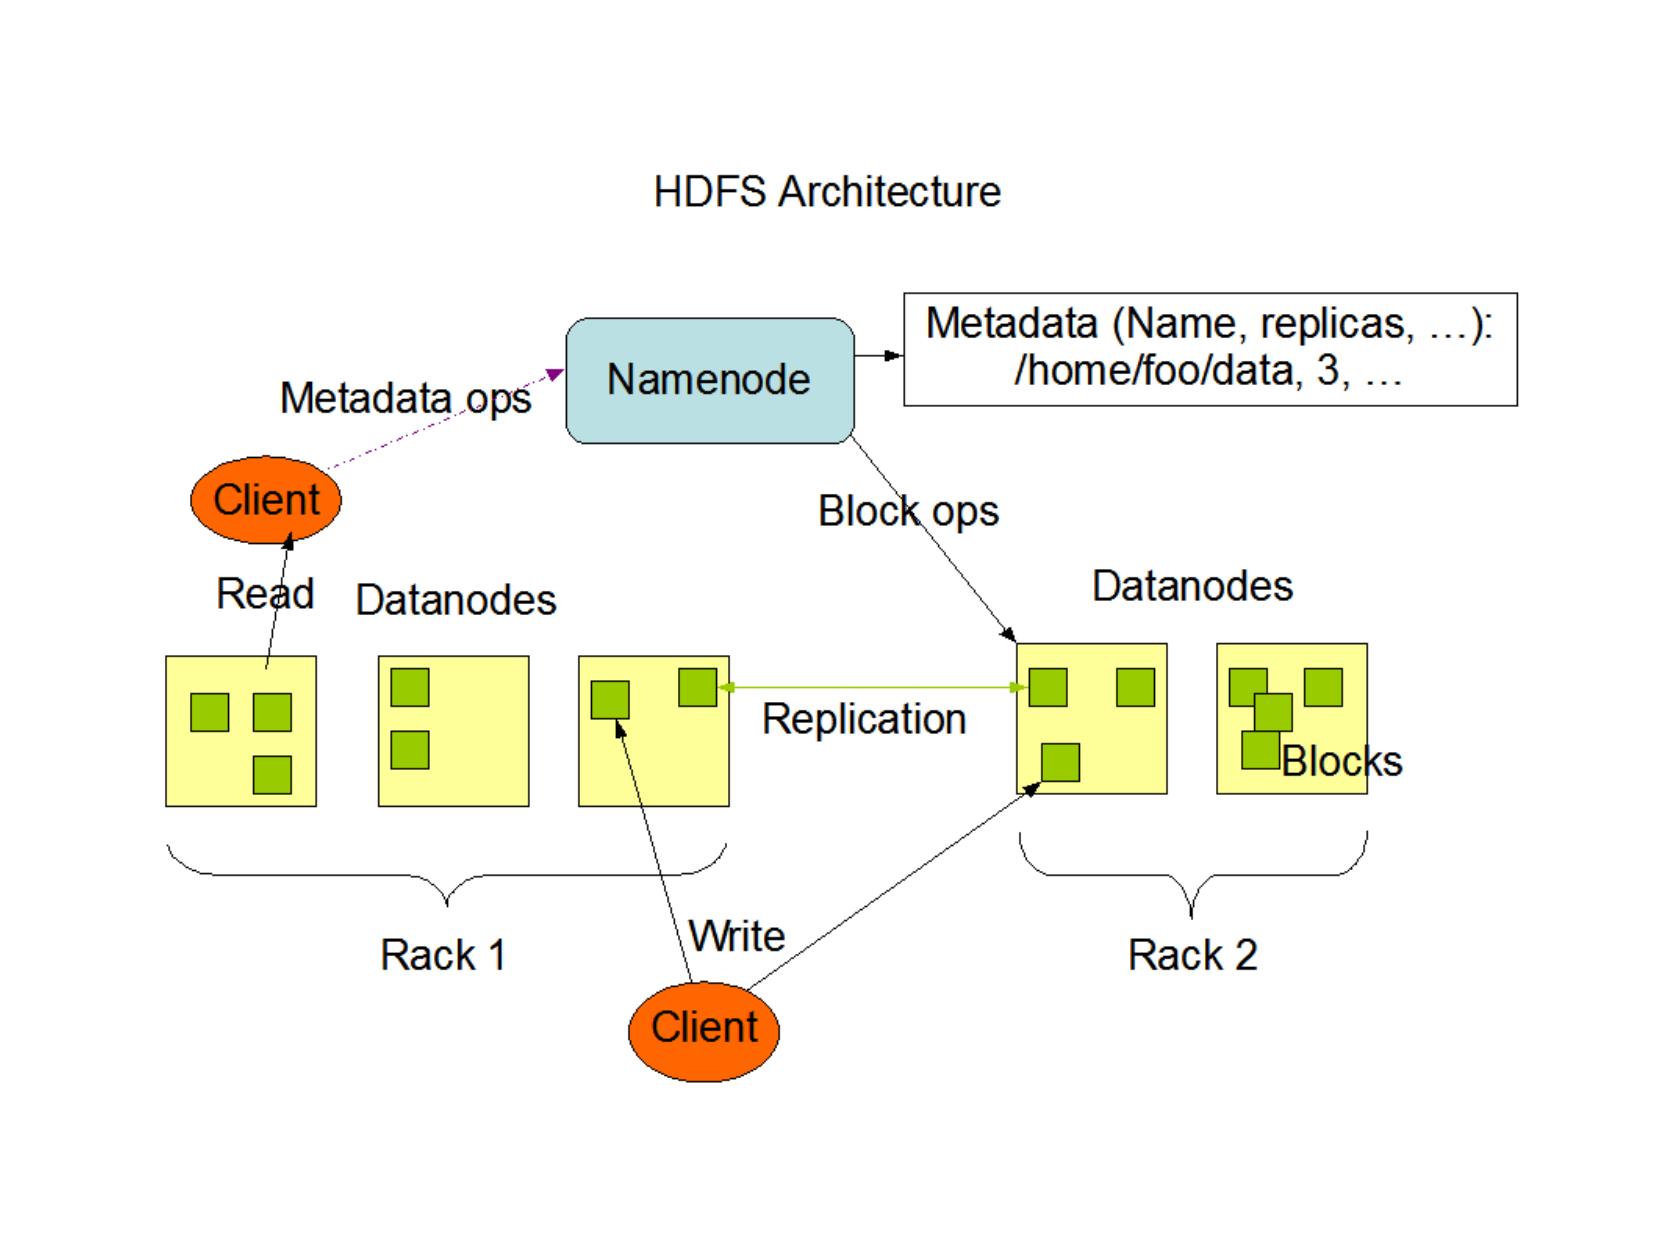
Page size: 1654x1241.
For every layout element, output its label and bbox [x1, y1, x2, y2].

picture [153, 155, 1520, 1100]
